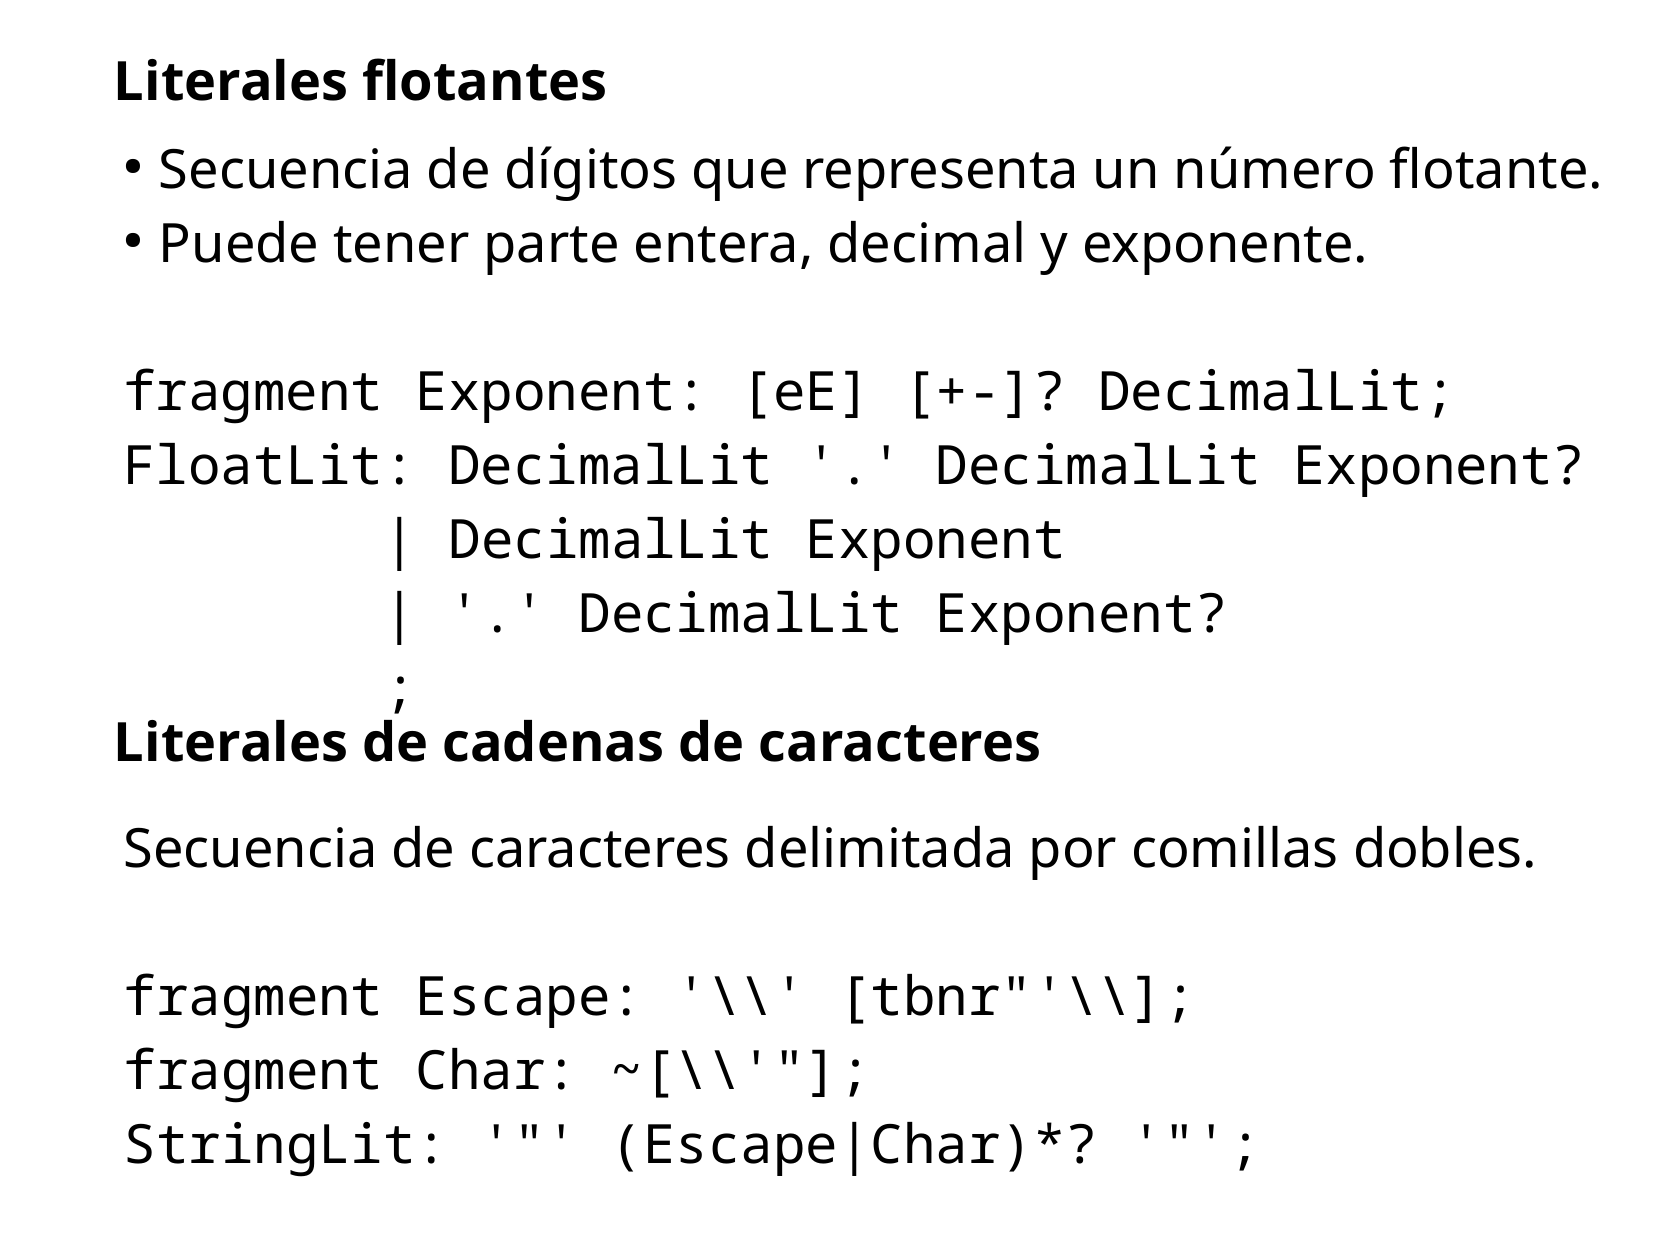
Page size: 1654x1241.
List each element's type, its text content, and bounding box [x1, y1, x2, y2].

text_box Secuencia de dígitos que representa un número flotante. Puede tener parte entera, decimal y exponente. fragment Exponent: [eE] [+-]? DecimalLit; FloatLit: DecimalLit '.' DecimalLit Exponent? | DecimalLit Exponent | '.' DecimalLit Exponent? ; [108, 123, 1601, 661]
text_box Literales de cadenas de caracteres [99, 696, 985, 777]
text_box Secuencia de caracteres delimitada por comillas dobles. fragment Escape: '\\' [tbnr"'\\]; fragment Char: ~[\\'"]; StringLit: '"' (Escape|Char)*? '"'; [108, 802, 1528, 1144]
text_box Literales flotantes [99, 35, 581, 116]
